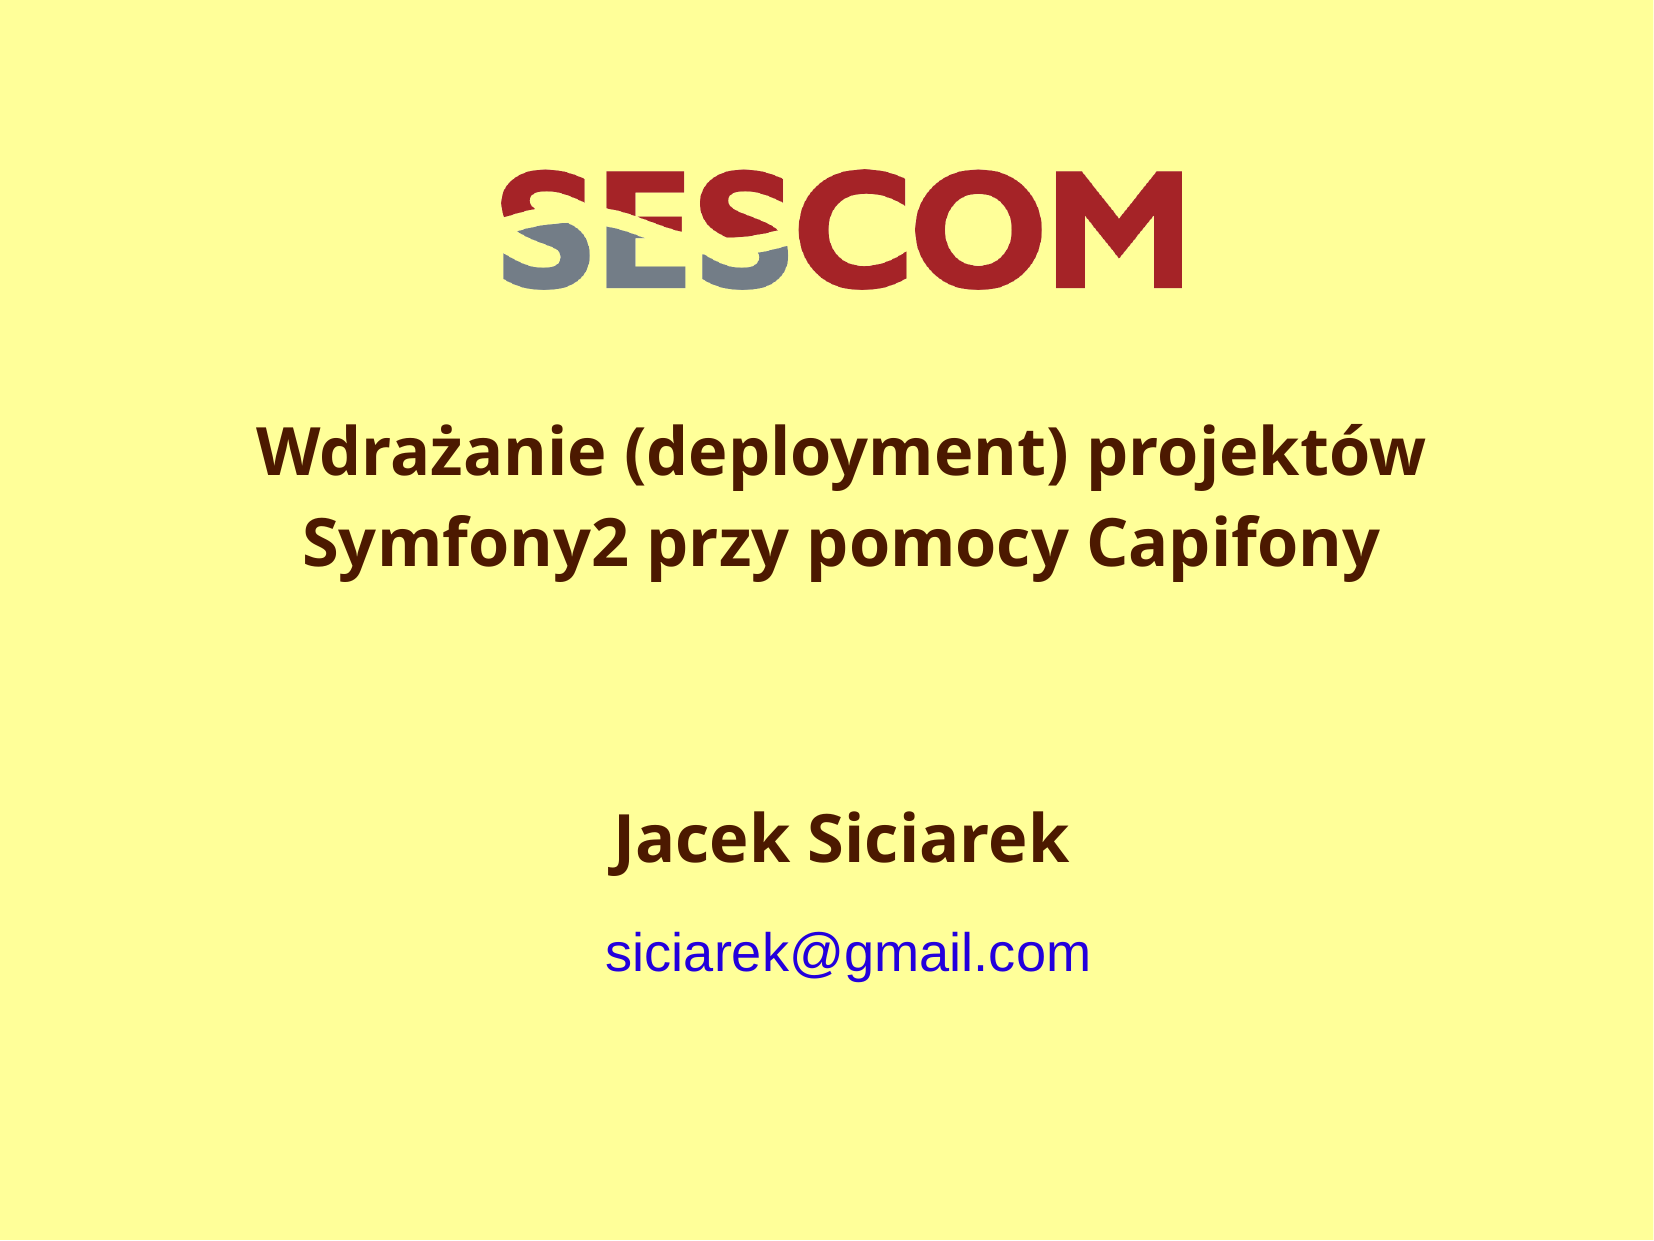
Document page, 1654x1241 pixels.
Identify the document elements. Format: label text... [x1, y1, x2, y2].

text_box Jacek Siciarek [264, 738, 1419, 870]
picture [501, 169, 1182, 290]
text_box siciarek@gmail.com [590, 915, 1107, 991]
text_box Wdrażanie (deployment) projektów Symfony2 przy pomocy Capifony [206, 397, 1477, 645]
